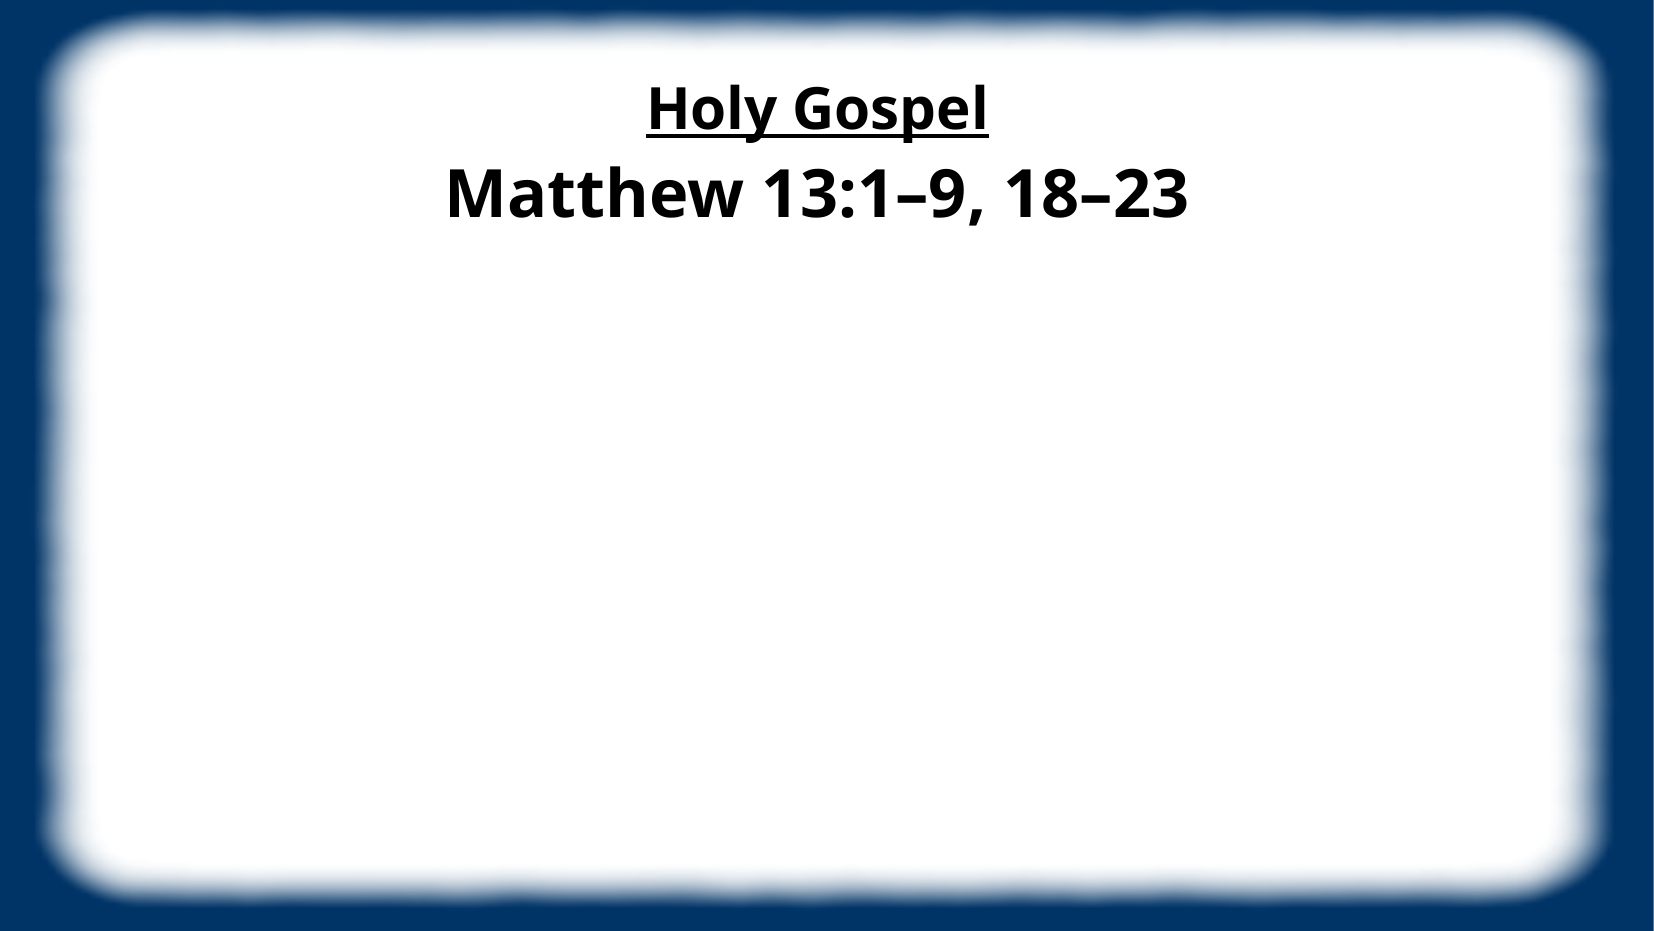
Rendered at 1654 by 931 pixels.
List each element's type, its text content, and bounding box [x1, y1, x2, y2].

picture [0, 0, 1654, 931]
text_box Holy Gospel Matthew 13:1–9, 18–23 [90, 60, 1546, 241]
